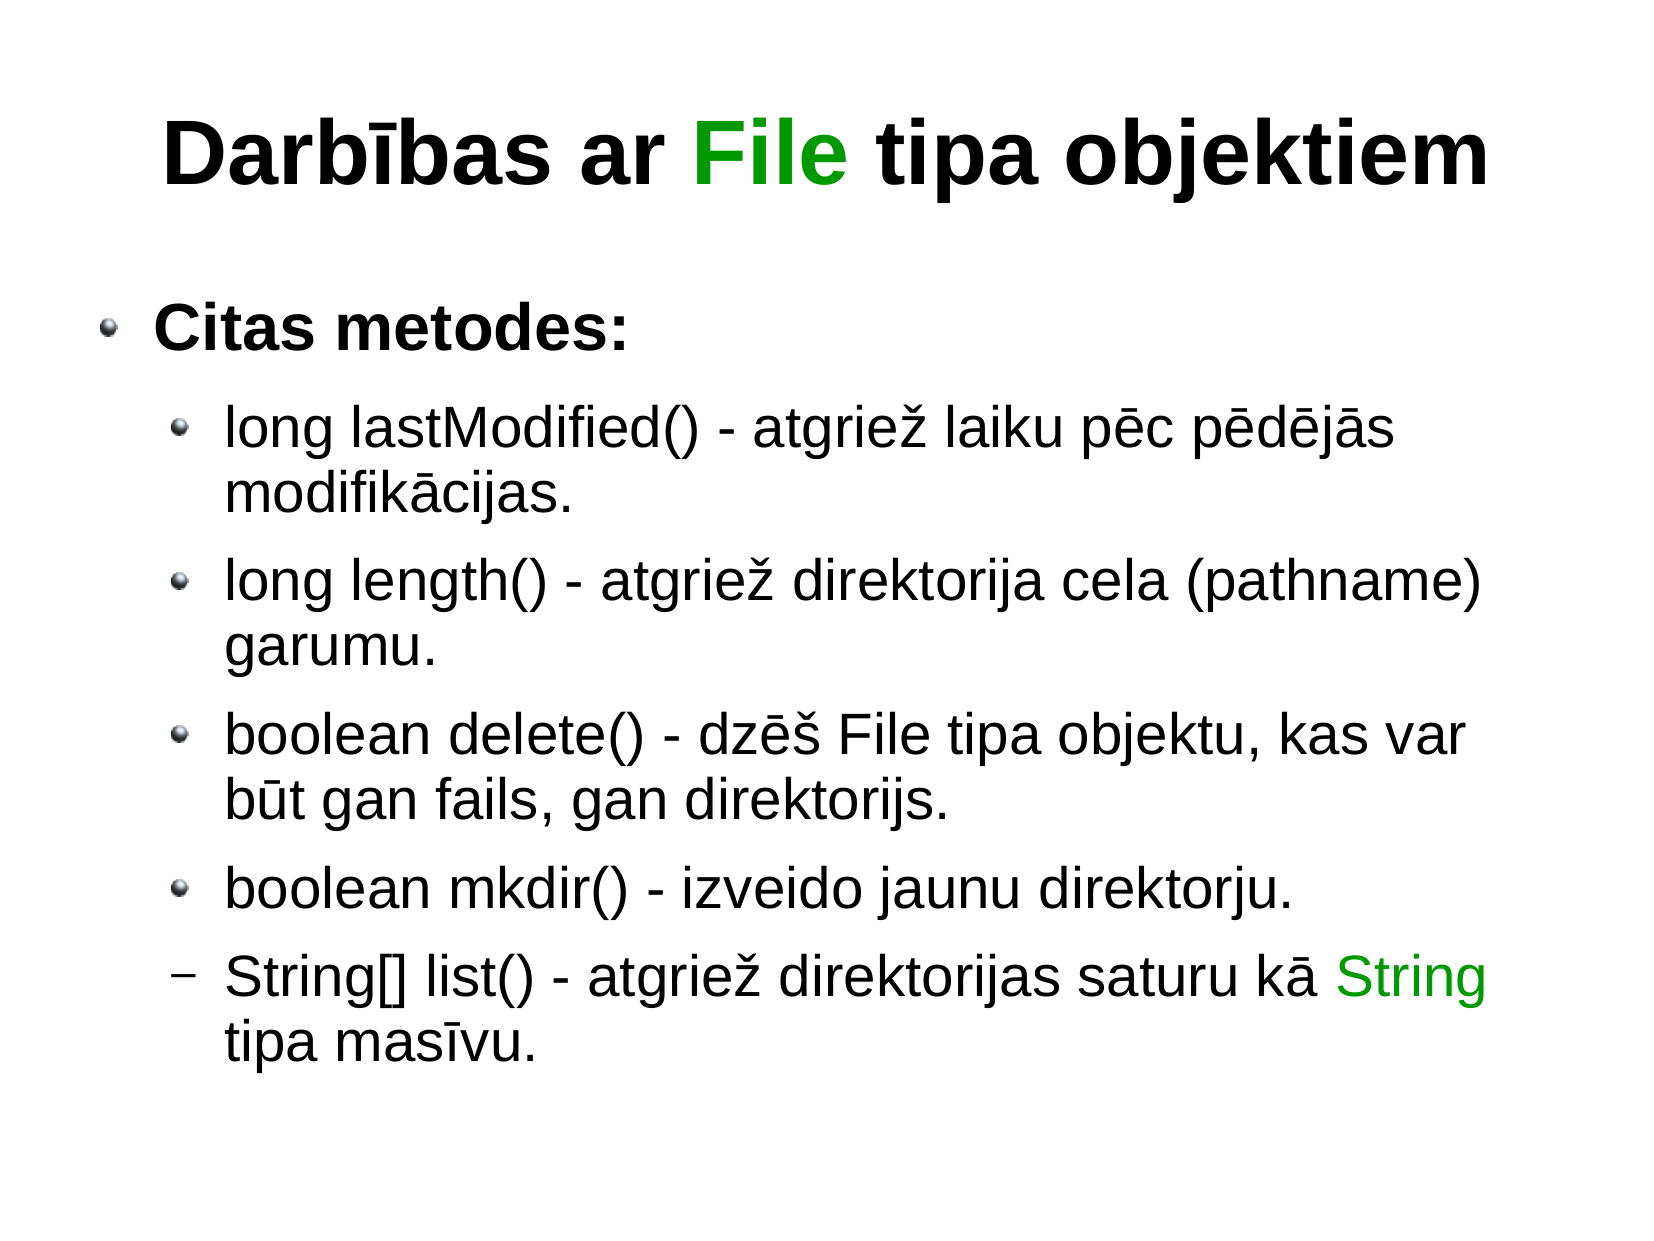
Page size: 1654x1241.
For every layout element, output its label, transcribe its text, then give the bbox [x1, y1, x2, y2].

list Citas metodes: long lastModified() - atgriež laiku pēc pēdējās modifikācijas. long length() - atgriež direktorija cela (pathname) garumu. boolean delete() - dzēš File tipa objektu, kas var būt gan fails, gan direktorijs. boolean mkdir() - izveido jaunu direktorju. String[] list() - atgriež direktorijas saturu kā String tipa masīvu. [82, 290, 1560, 1146]
title Darbības ar File tipa objektiem [82, 49, 1571, 257]
